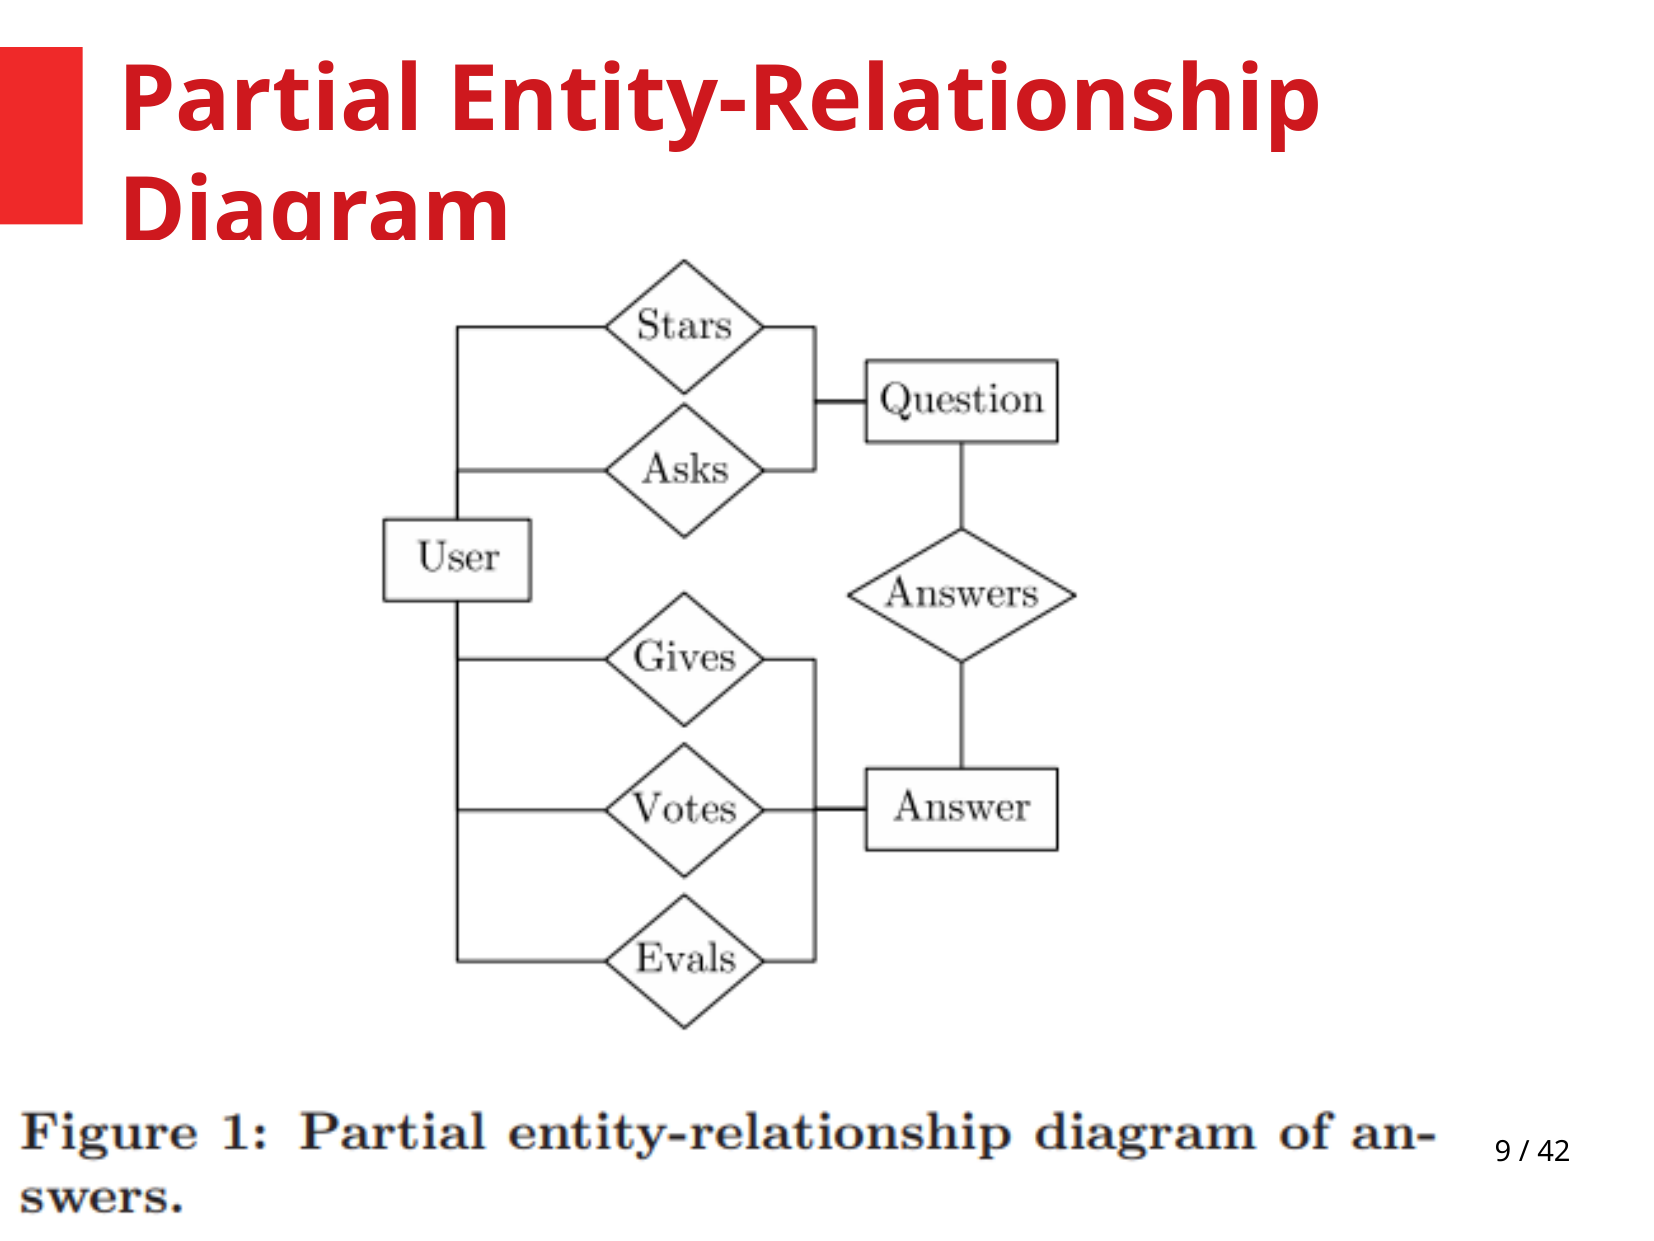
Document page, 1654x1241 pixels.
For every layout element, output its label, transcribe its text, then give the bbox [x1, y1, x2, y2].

picture [7, 240, 1456, 1231]
title Partial Entity-Relationship Diagram [118, 49, 1591, 257]
